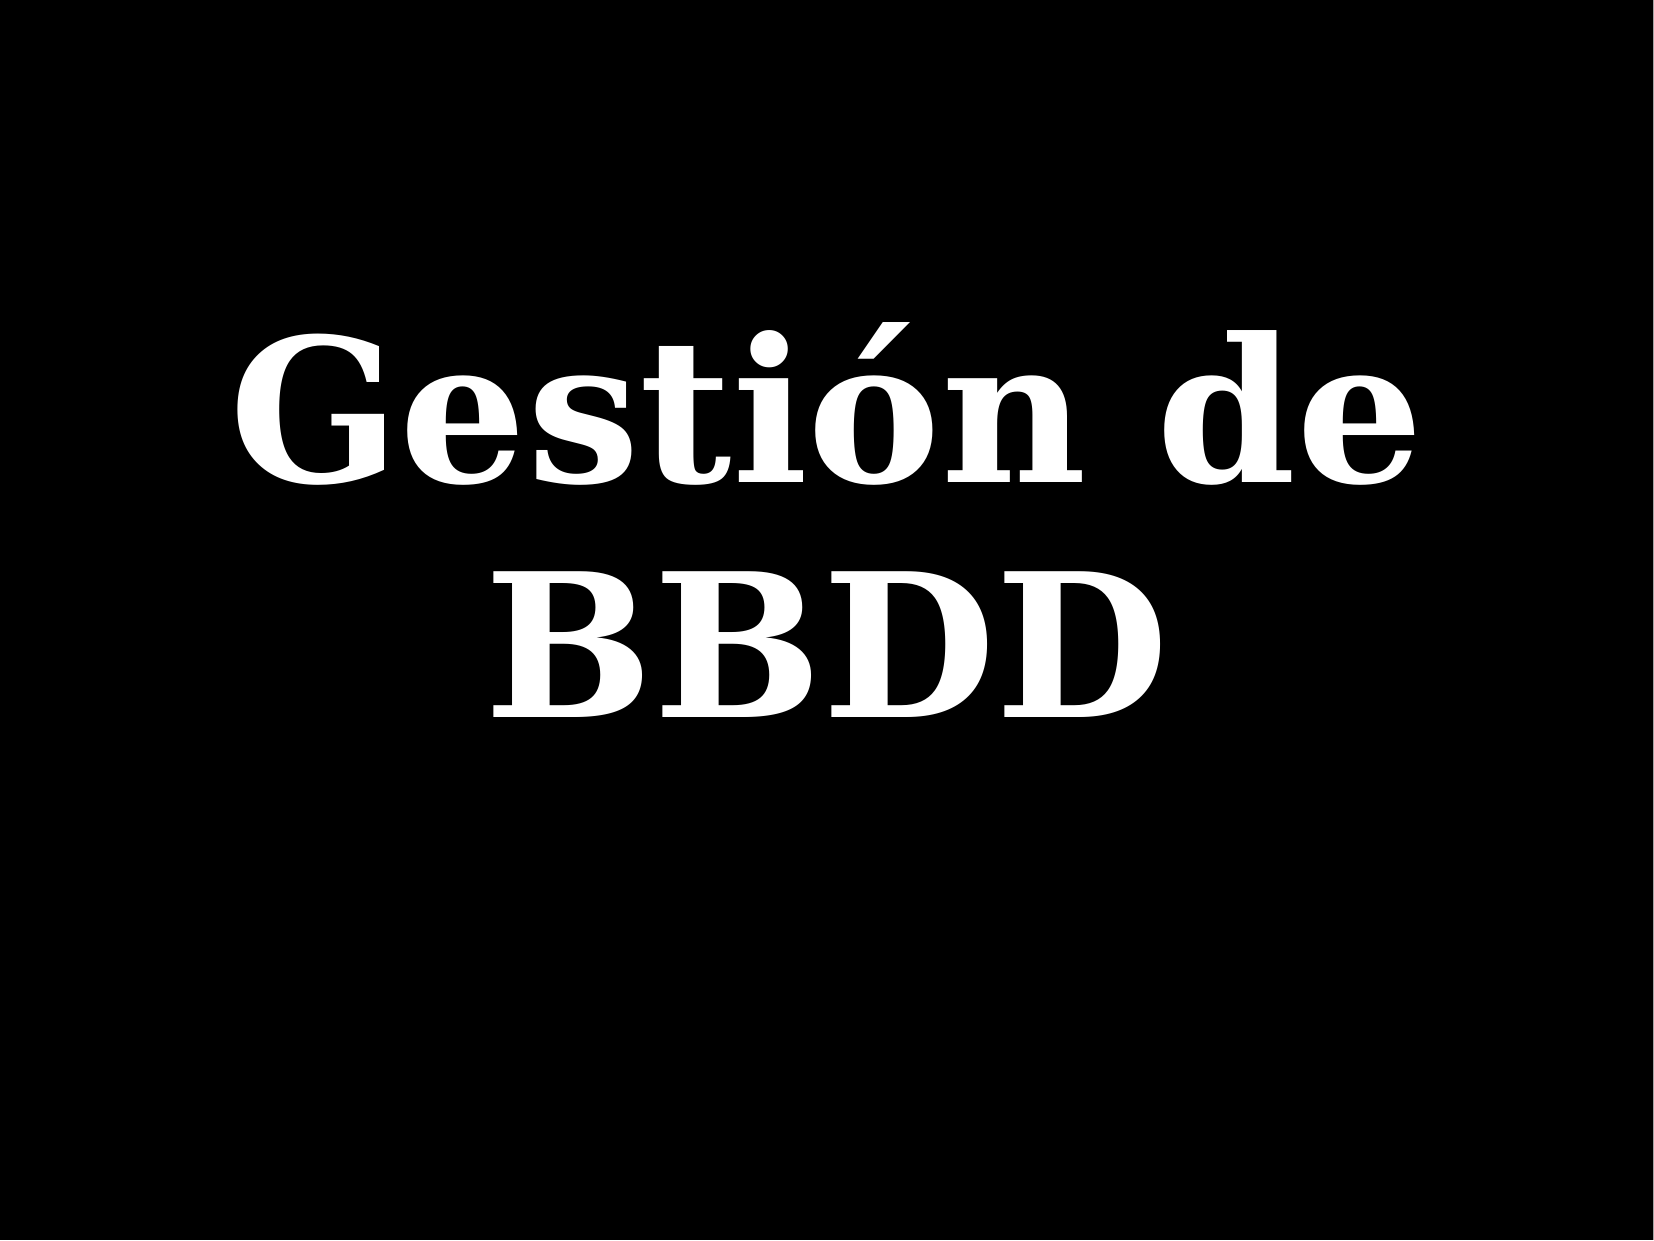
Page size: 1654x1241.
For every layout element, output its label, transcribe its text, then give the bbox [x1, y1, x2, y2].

subtitle Gestión de BBDD [82, 49, 1571, 1010]
